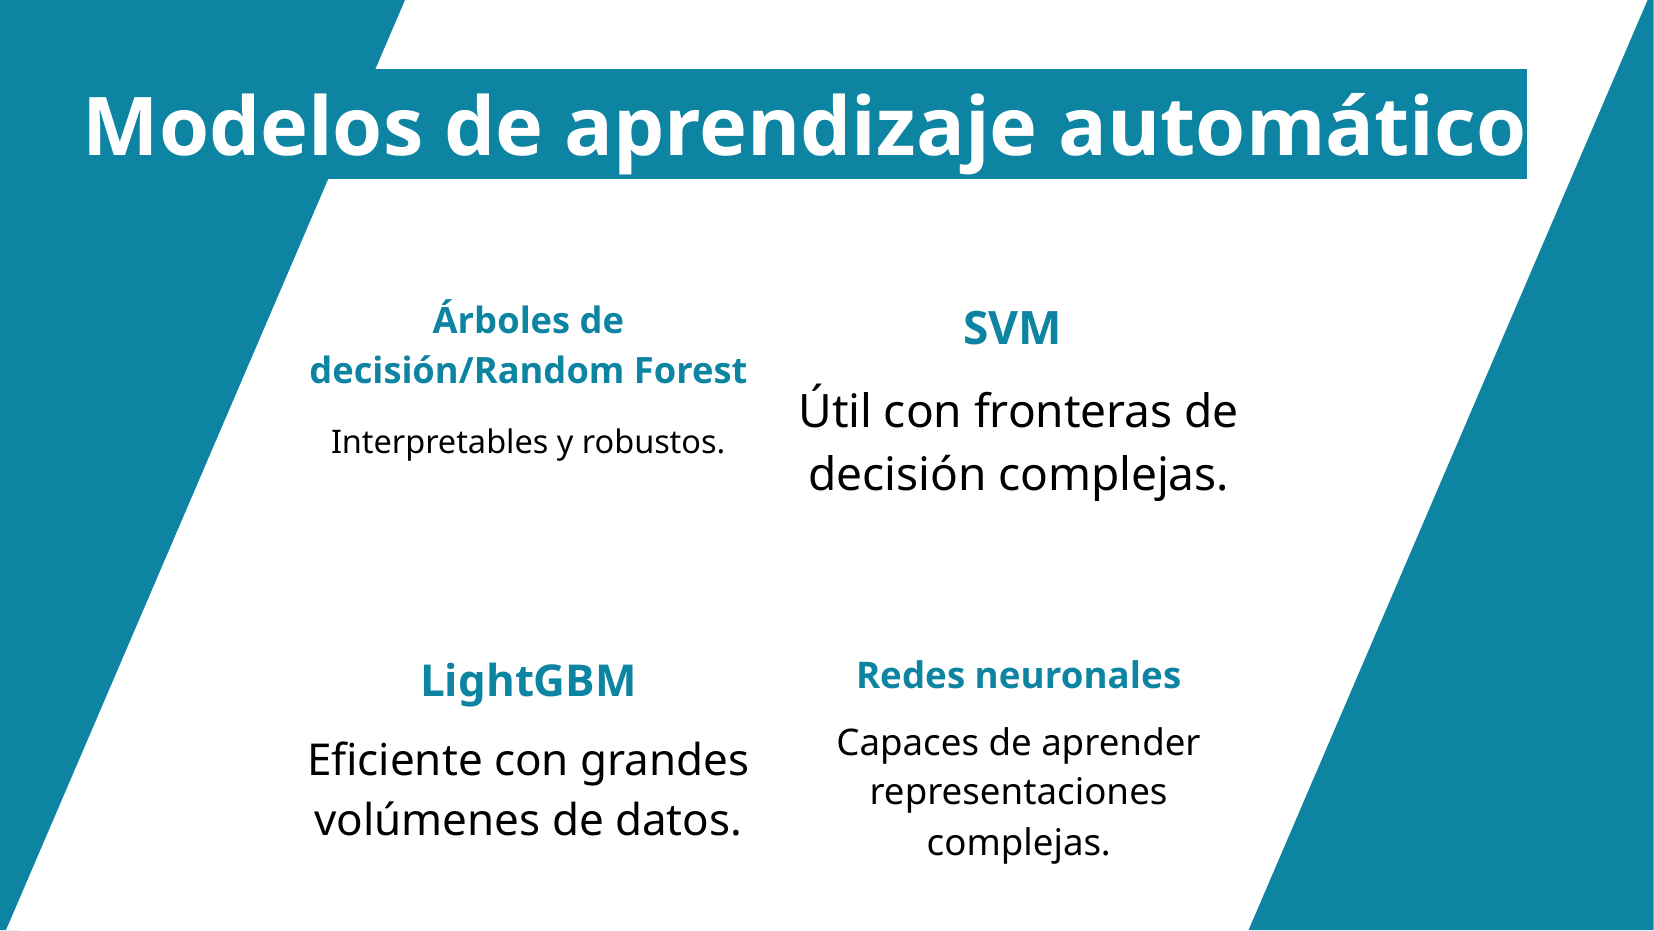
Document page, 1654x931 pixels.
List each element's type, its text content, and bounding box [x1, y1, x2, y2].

title Modelos de aprendizaje automático [82, 35, 1571, 213]
list Árboles de decisión/Random Forest Interpretables y robustos. [307, 295, 751, 514]
list Redes neuronales Capaces de aprender representaciones complejas. [797, 649, 1241, 868]
list LightGBM Eficiente con grandes volúmenes de datos. [307, 649, 751, 868]
list SVM Útil con fronteras de decisión complejas. [797, 295, 1241, 514]
